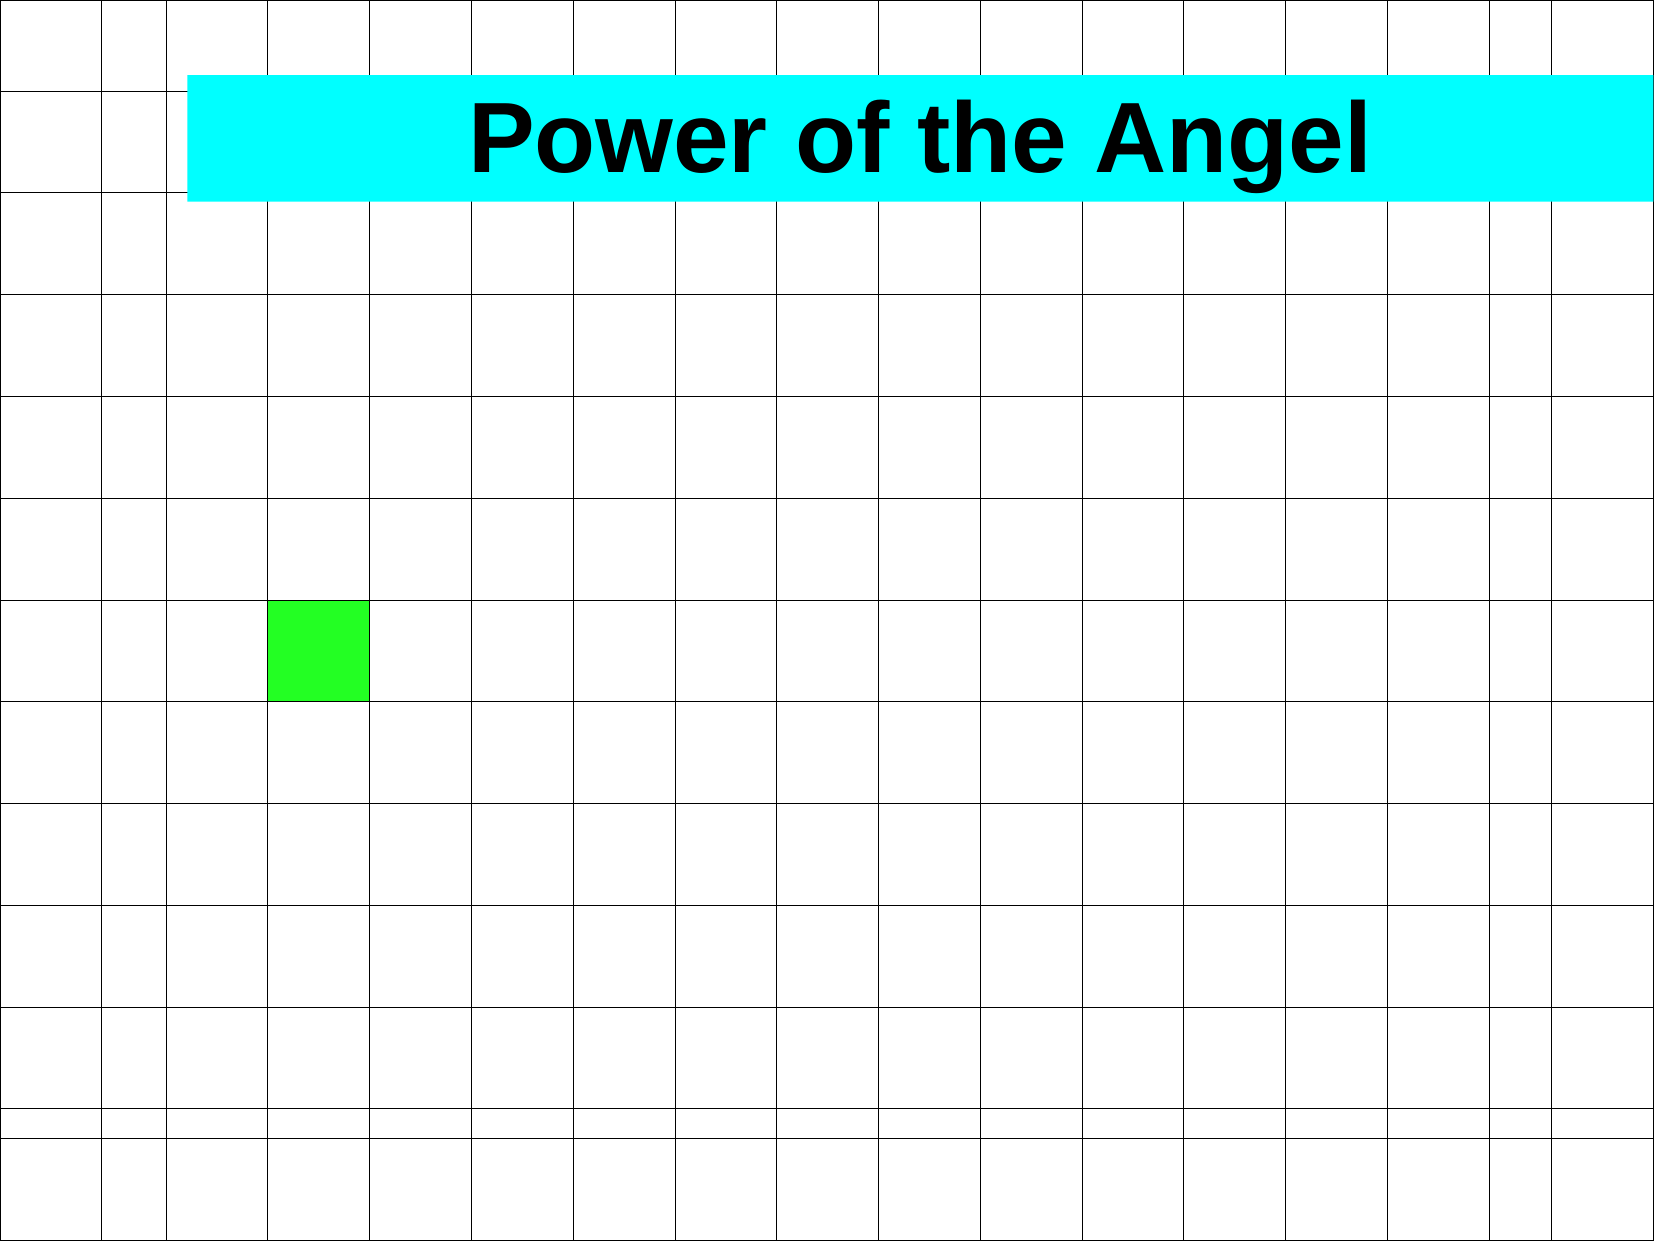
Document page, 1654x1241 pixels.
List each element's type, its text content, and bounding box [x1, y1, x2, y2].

text_box Power of the Angel [187, 75, 1654, 202]
text_box [0, 0, 1654, 1241]
